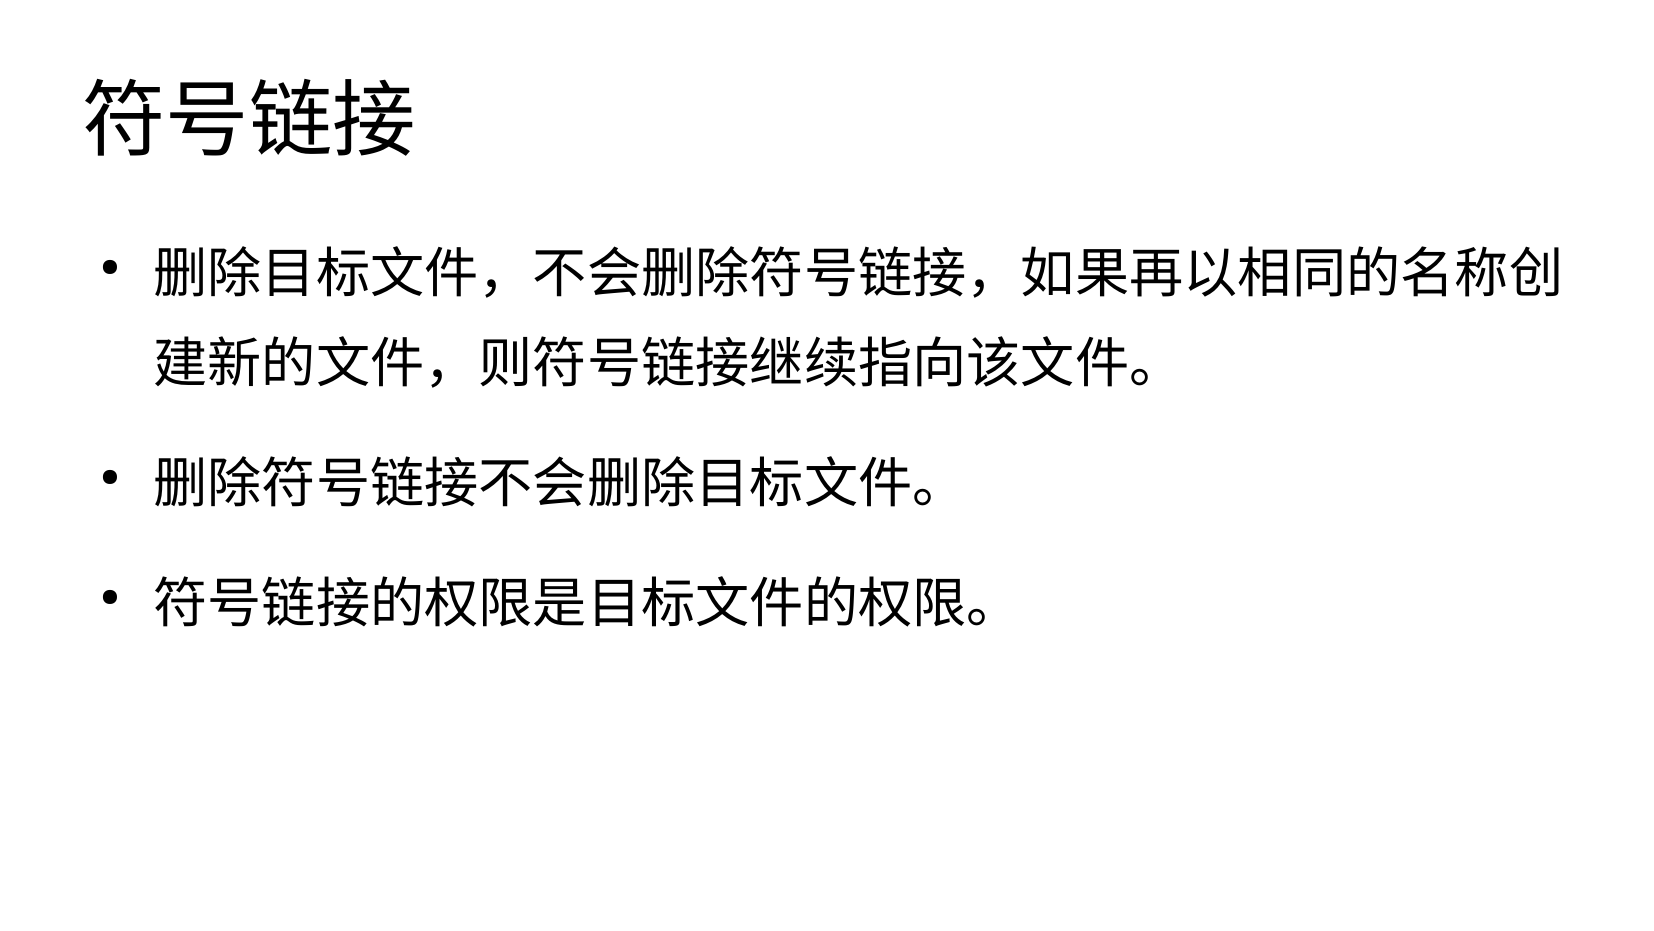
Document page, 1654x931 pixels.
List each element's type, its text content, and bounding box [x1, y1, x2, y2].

title 符号链接 [82, 37, 1571, 189]
list 删除目标文件，不会删除符号链接，如果再以相同的名称创建新的文件，则符号链接继续指向该文件。 删除符号链接不会删除目标文件。 符号链接的权限是目标文件的权限。 [82, 217, 1571, 758]
